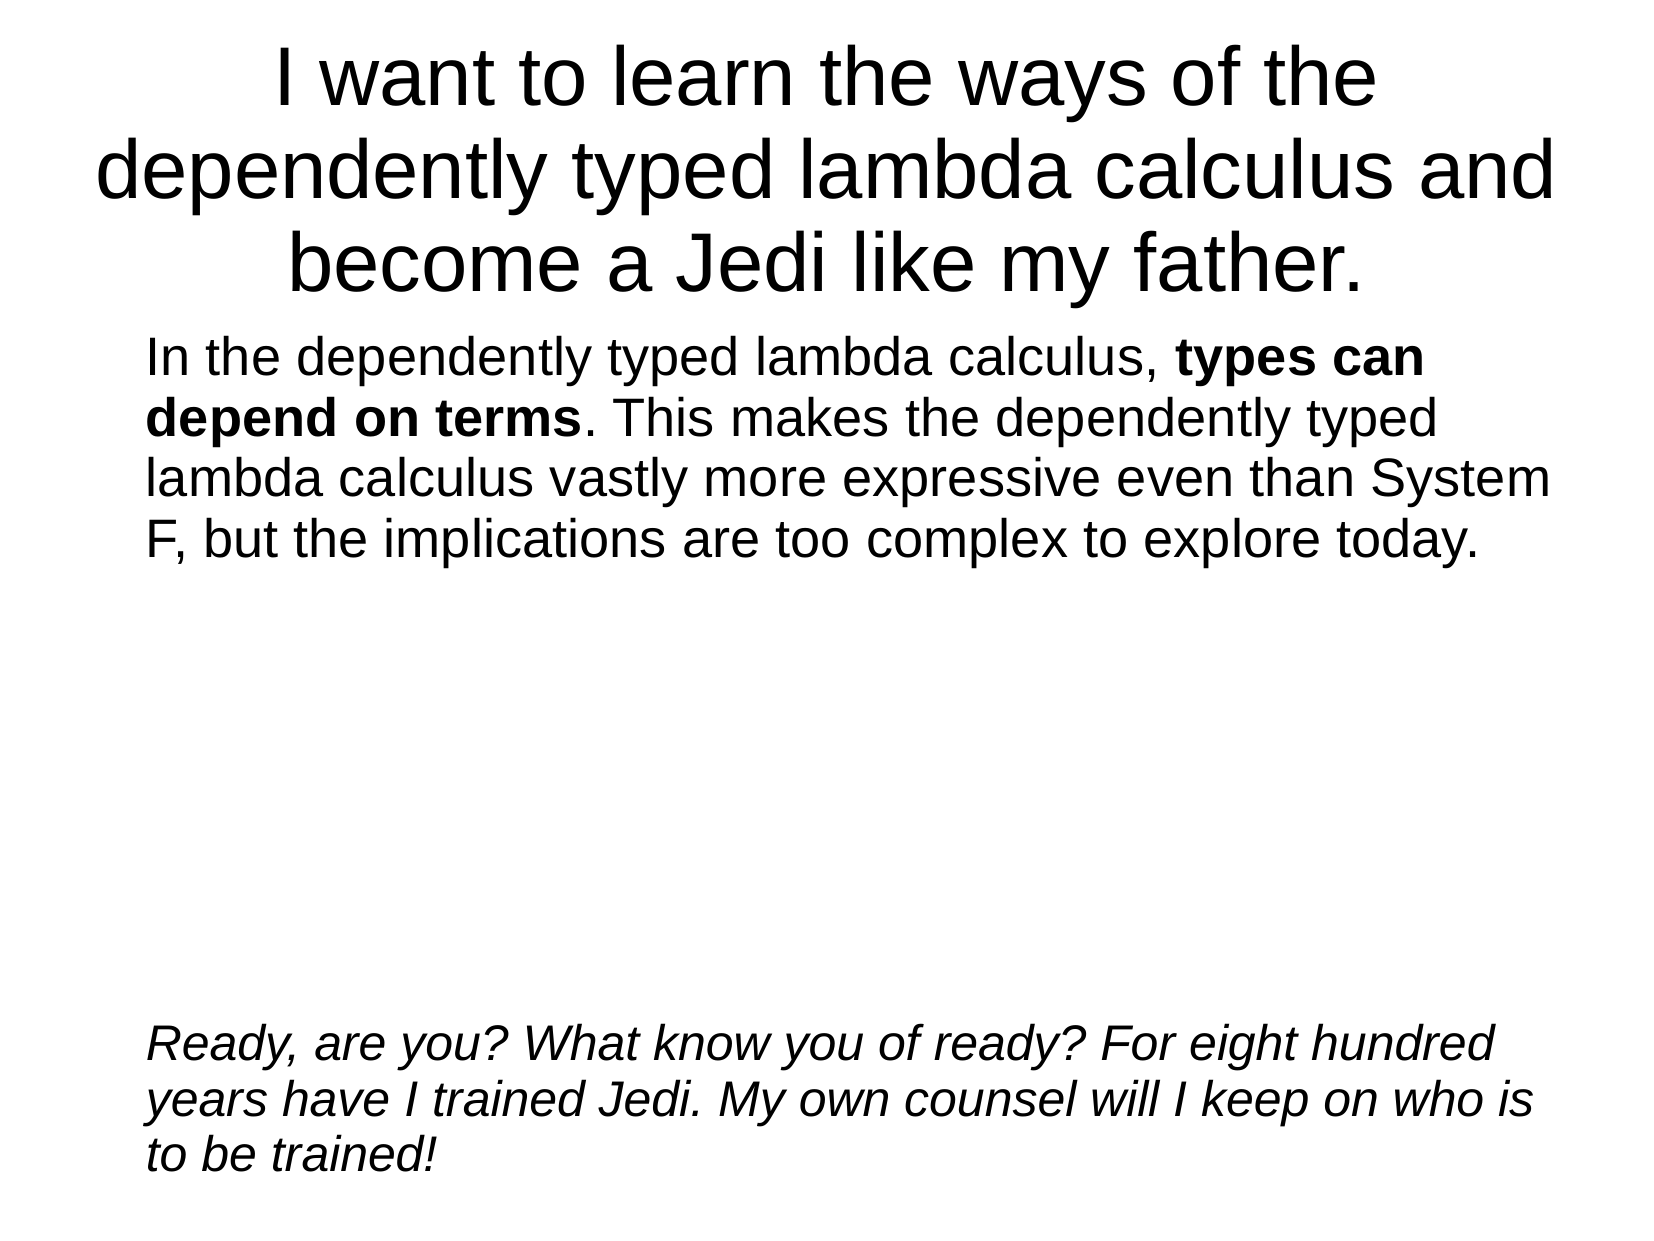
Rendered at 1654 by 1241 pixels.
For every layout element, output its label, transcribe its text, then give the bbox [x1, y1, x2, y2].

list In the dependently typed lambda calculus, types can depend on terms. This makes the dependently typed lambda calculus vastly more expressive even than System F, but the implications are too complex to explore today. Ready, are you? What know you of ready? For eight hundred years have I trained Jedi. My own counsel will I keep on who is to be trained! [75, 326, 1564, 1186]
title I want to learn the ways of the dependently typed lambda calculus and become a Jedi like my father. [82, 30, 1571, 310]
